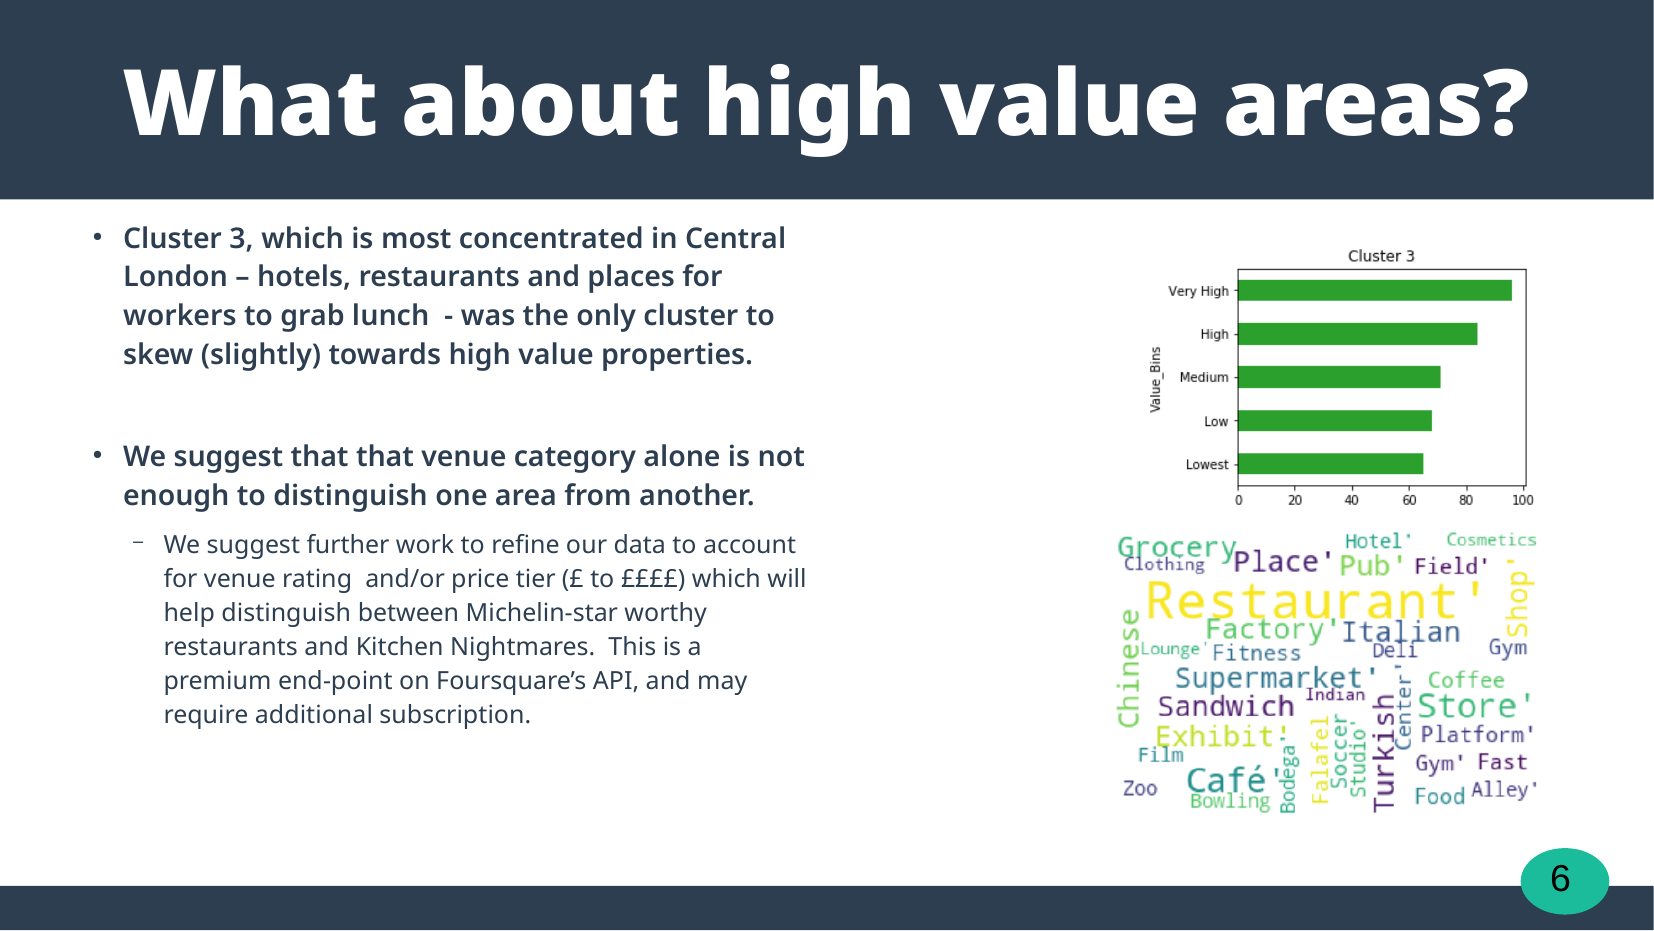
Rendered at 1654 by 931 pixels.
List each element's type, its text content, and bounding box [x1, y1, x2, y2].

picture [1098, 221, 1565, 832]
title What about high value areas? [82, 37, 1571, 129]
list Cluster 3, which is most concentrated in Central London – hotels, restaurants and places for workers to grab lunch - was the only cluster to skew (slightly) towards high value properties. We suggest that that venue category alone is not enough to distinguish one area from another. We suggest further work to refine our data to account for venue rating and/or price tier (£ to ££££) which will help distinguish between Michelin-star worthy restaurants and Kitchen Nightmares. This is a premium end-point on Foursquare’s API, and may require additional subscription. [82, 217, 809, 758]
text_box <number> [1535, 850, 1654, 907]
